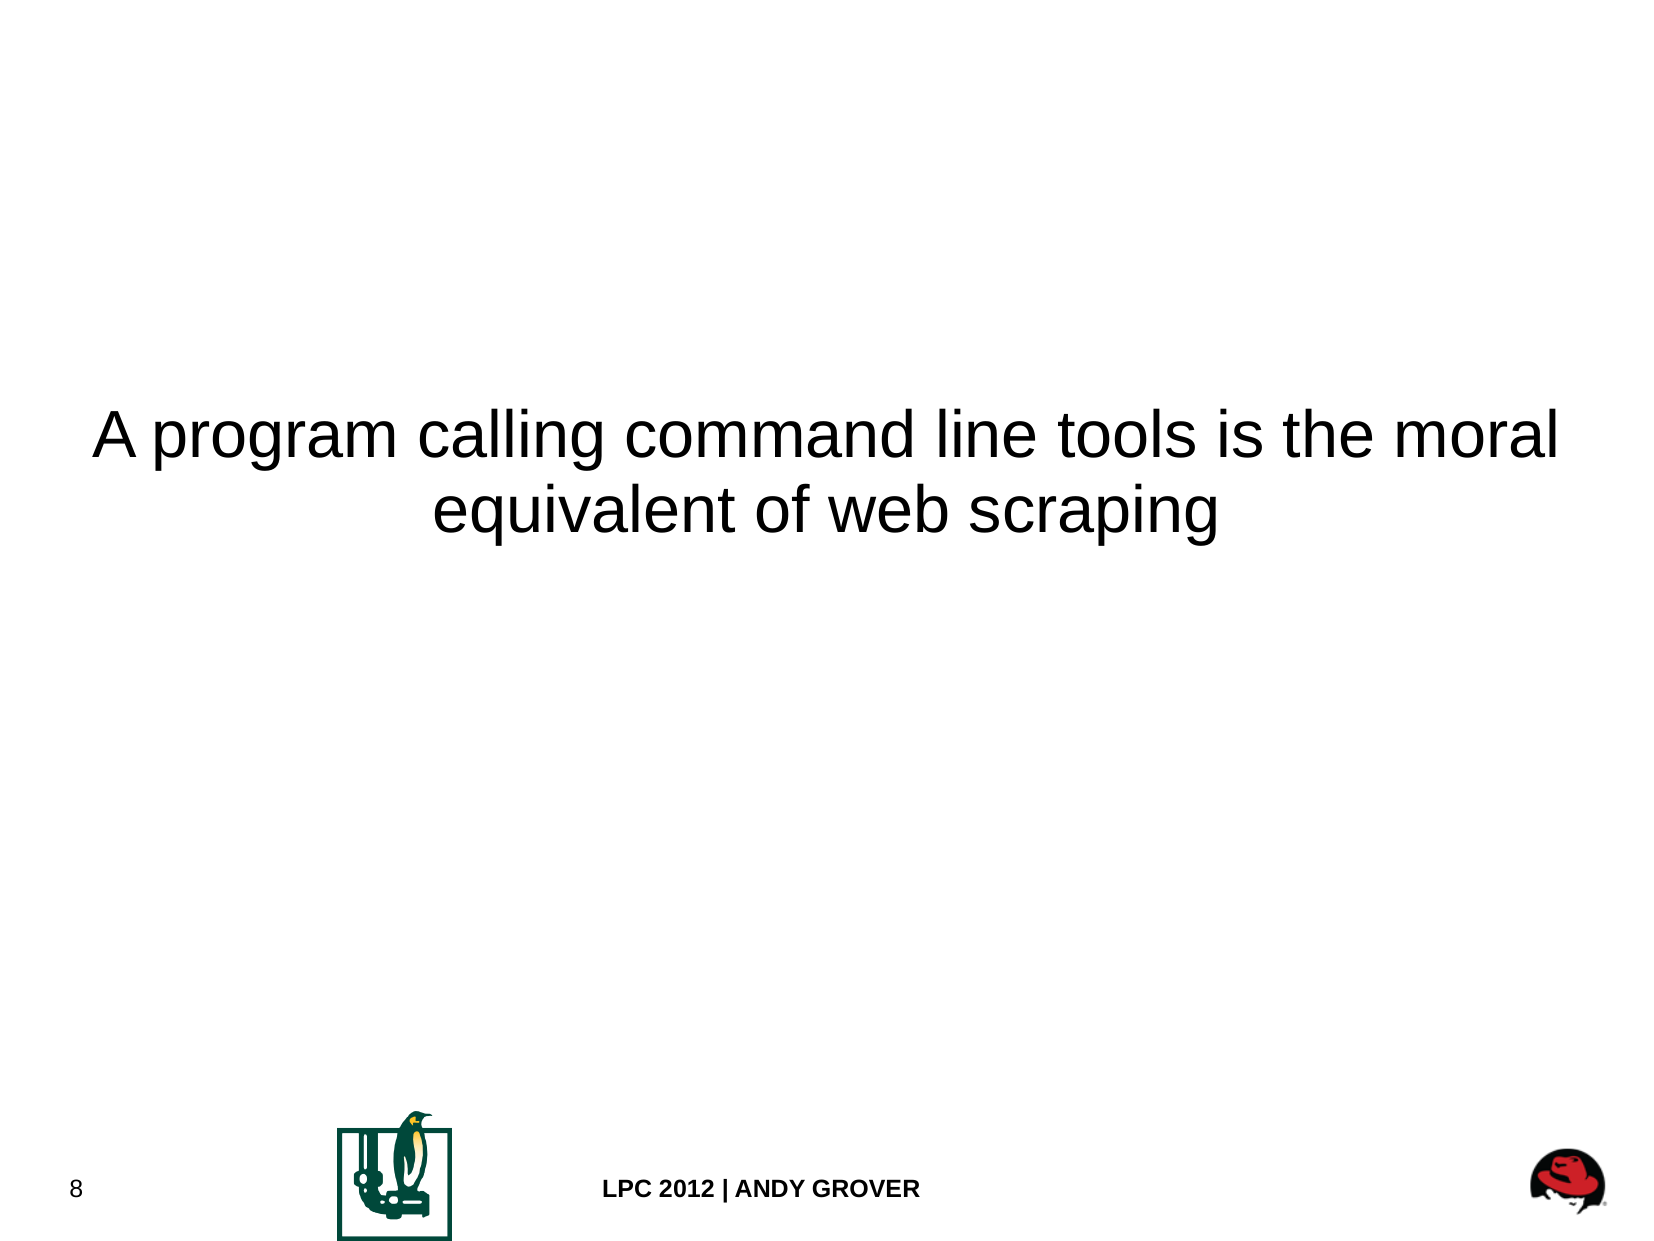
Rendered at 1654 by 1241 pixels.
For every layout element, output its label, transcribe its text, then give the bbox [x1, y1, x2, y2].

picture [1529, 1146, 1613, 1224]
picture [337, 1111, 452, 1241]
subtitle A program calling command line tools is the moral equivalent of web scraping [82, 37, 1571, 1039]
